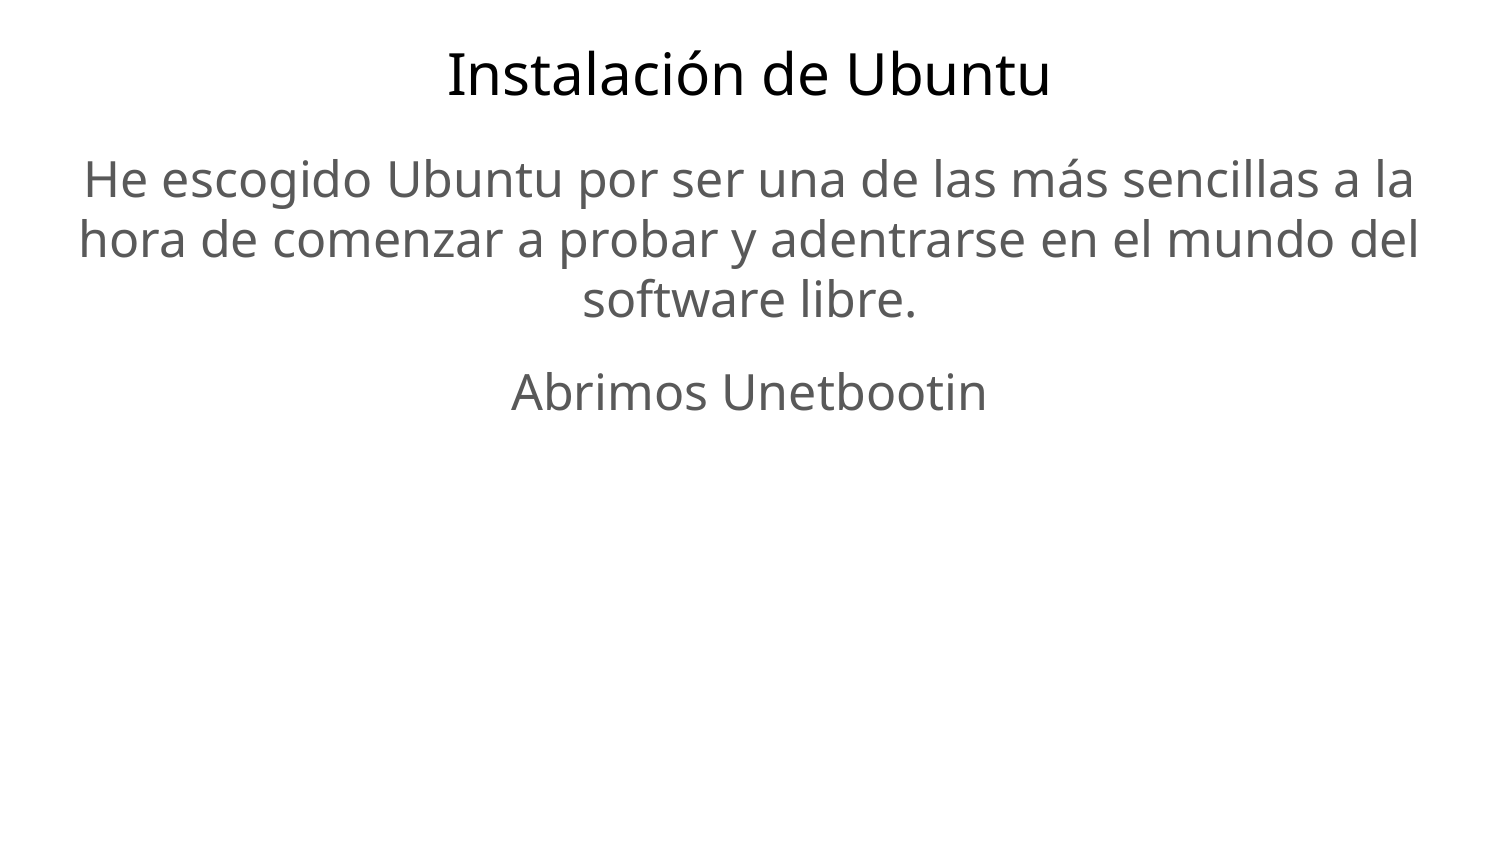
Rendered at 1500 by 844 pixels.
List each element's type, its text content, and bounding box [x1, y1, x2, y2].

title Instalación de Ubuntu [51, 22, 1449, 132]
list He escogido Ubuntu por ser una de las más sencillas a la hora de comenzar a probar y adentrarse en el mundo del software libre. Abrimos Unetbootin [51, 132, 1449, 817]
